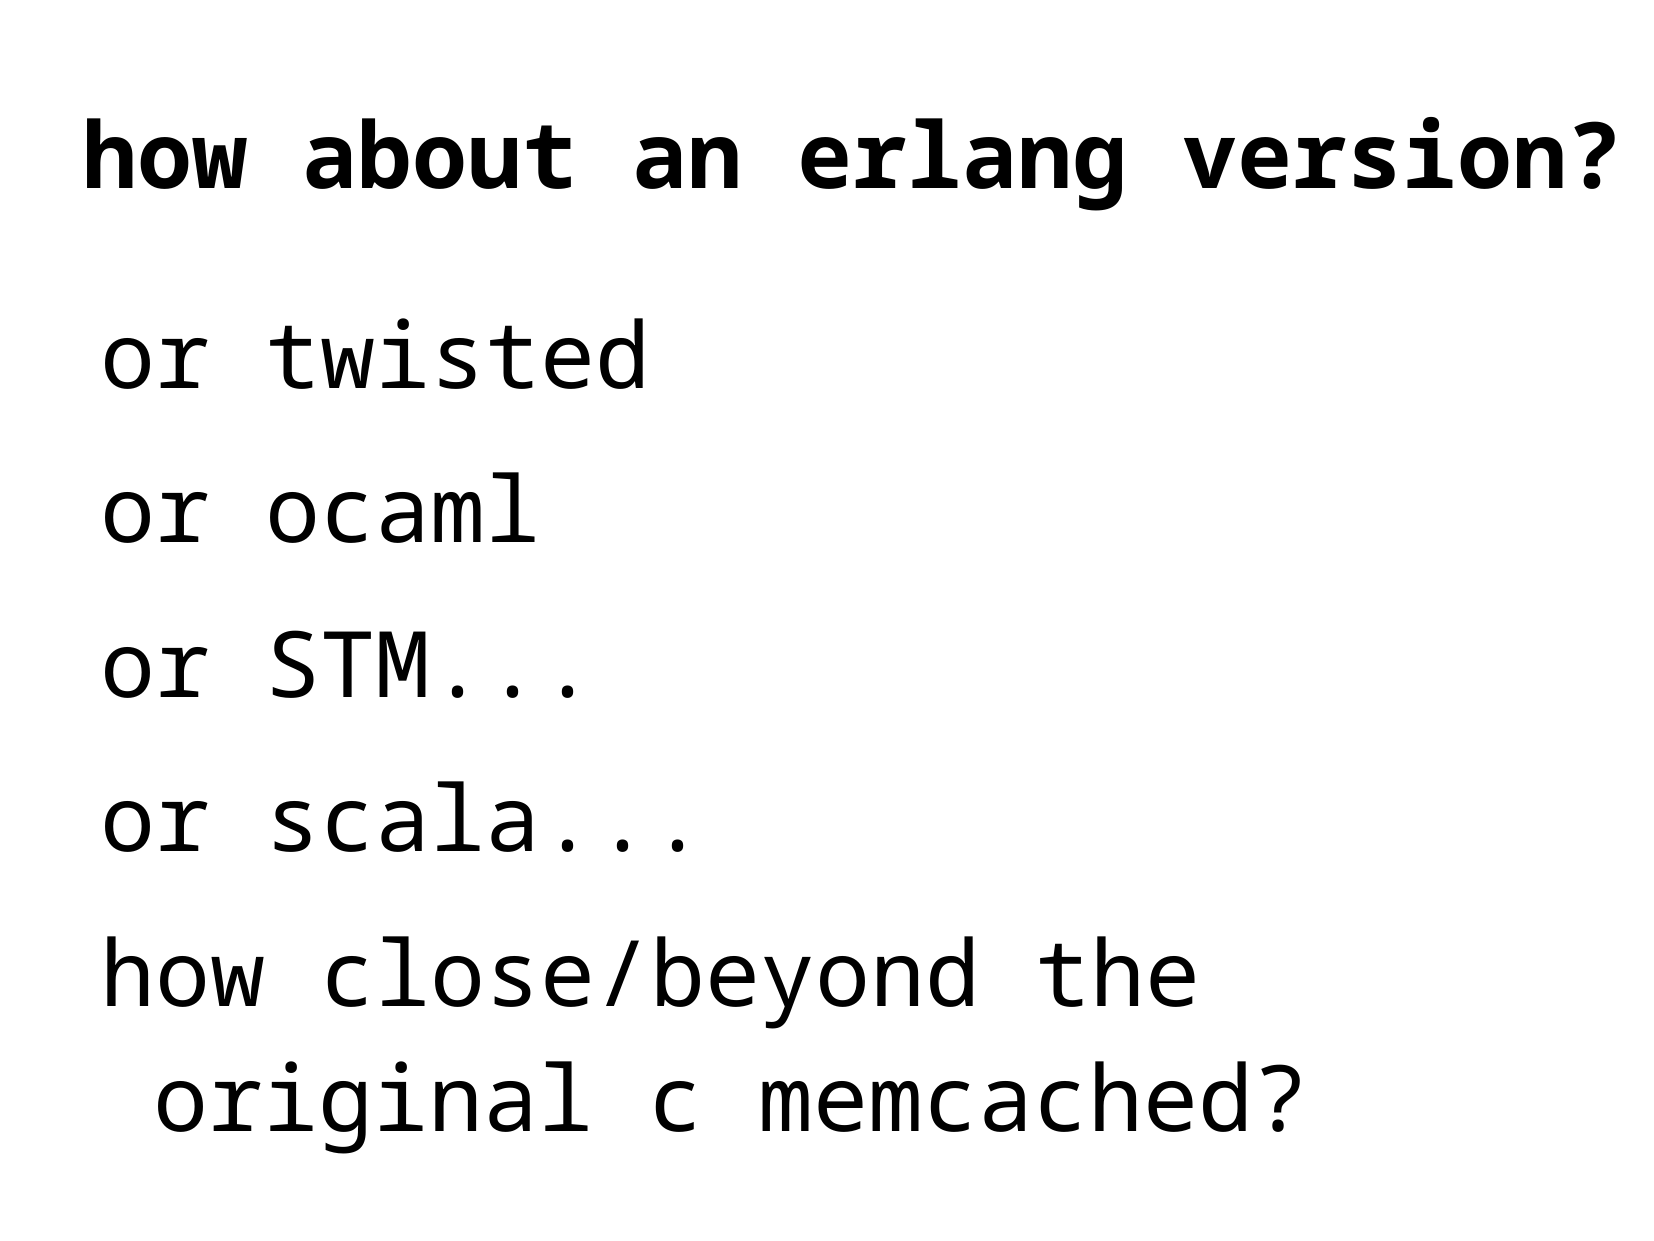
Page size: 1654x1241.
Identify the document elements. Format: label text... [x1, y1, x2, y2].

list or twisted or ocaml or STM... or scala... how close/beyond the original c memcached? [82, 290, 1571, 1094]
title how about an erlang version? [82, 49, 1654, 257]
